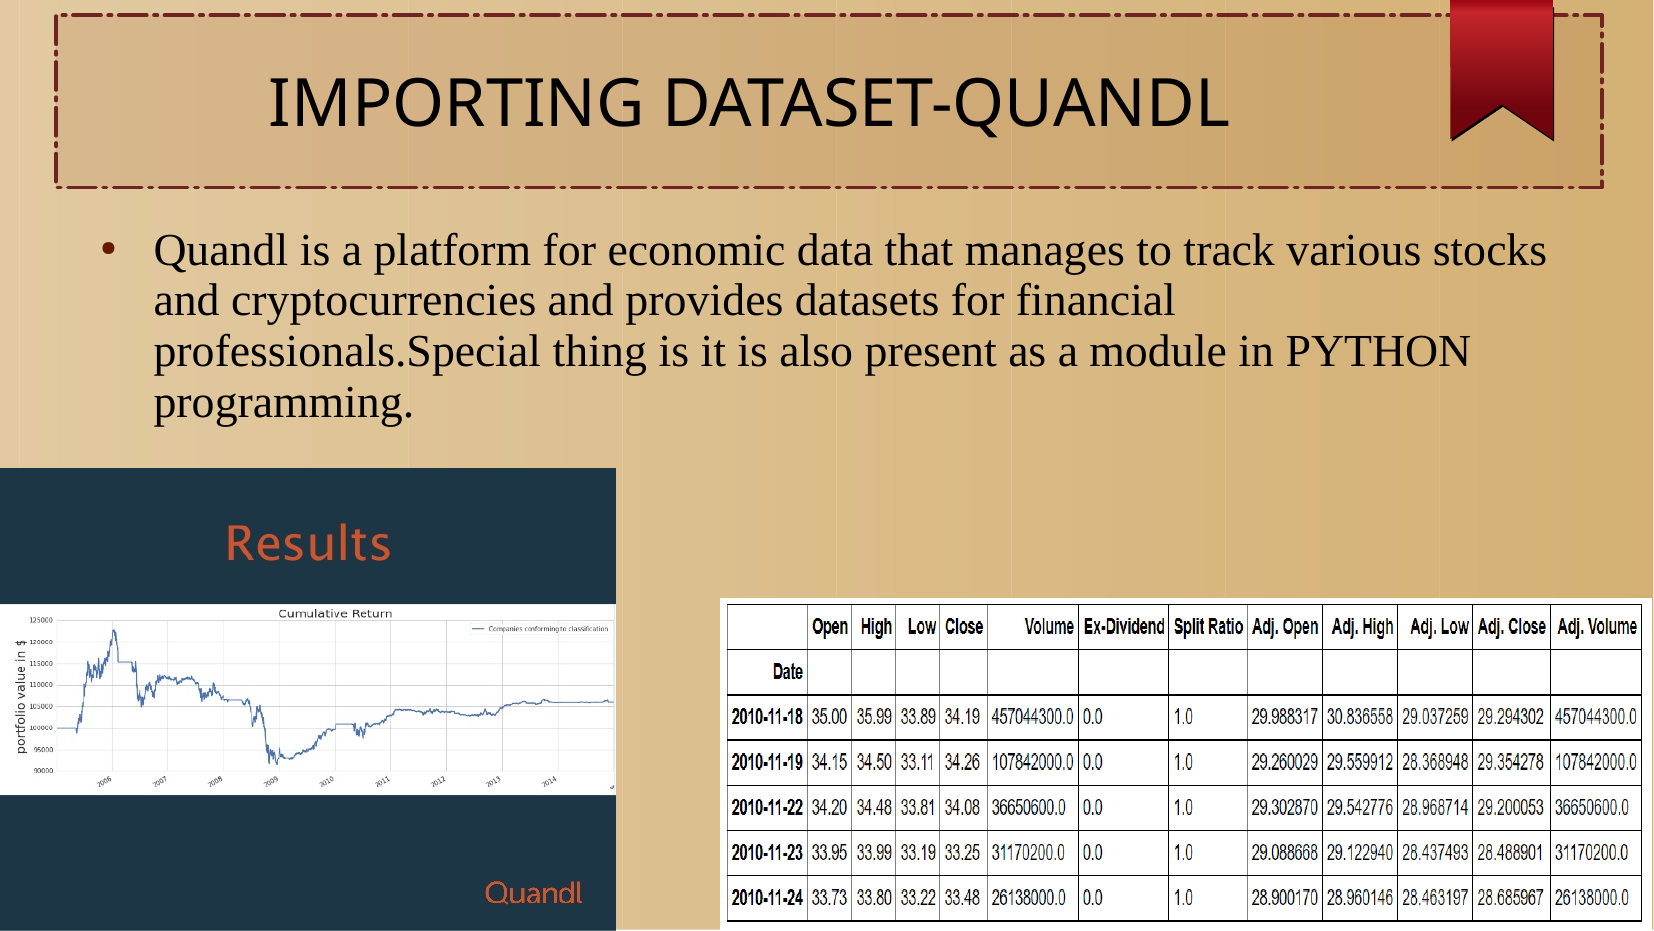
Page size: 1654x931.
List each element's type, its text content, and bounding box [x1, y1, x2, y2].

picture [0, 468, 616, 931]
title IMPORTING DATASET-QUANDL [59, 11, 1441, 189]
list Quandl is a platform for economic data that manages to track various stocks and cryptocurrencies and provides datasets for financial professionals.Special thing is it is also present as a module in PYTHON programming. [82, 224, 1571, 764]
picture [720, 598, 1652, 931]
